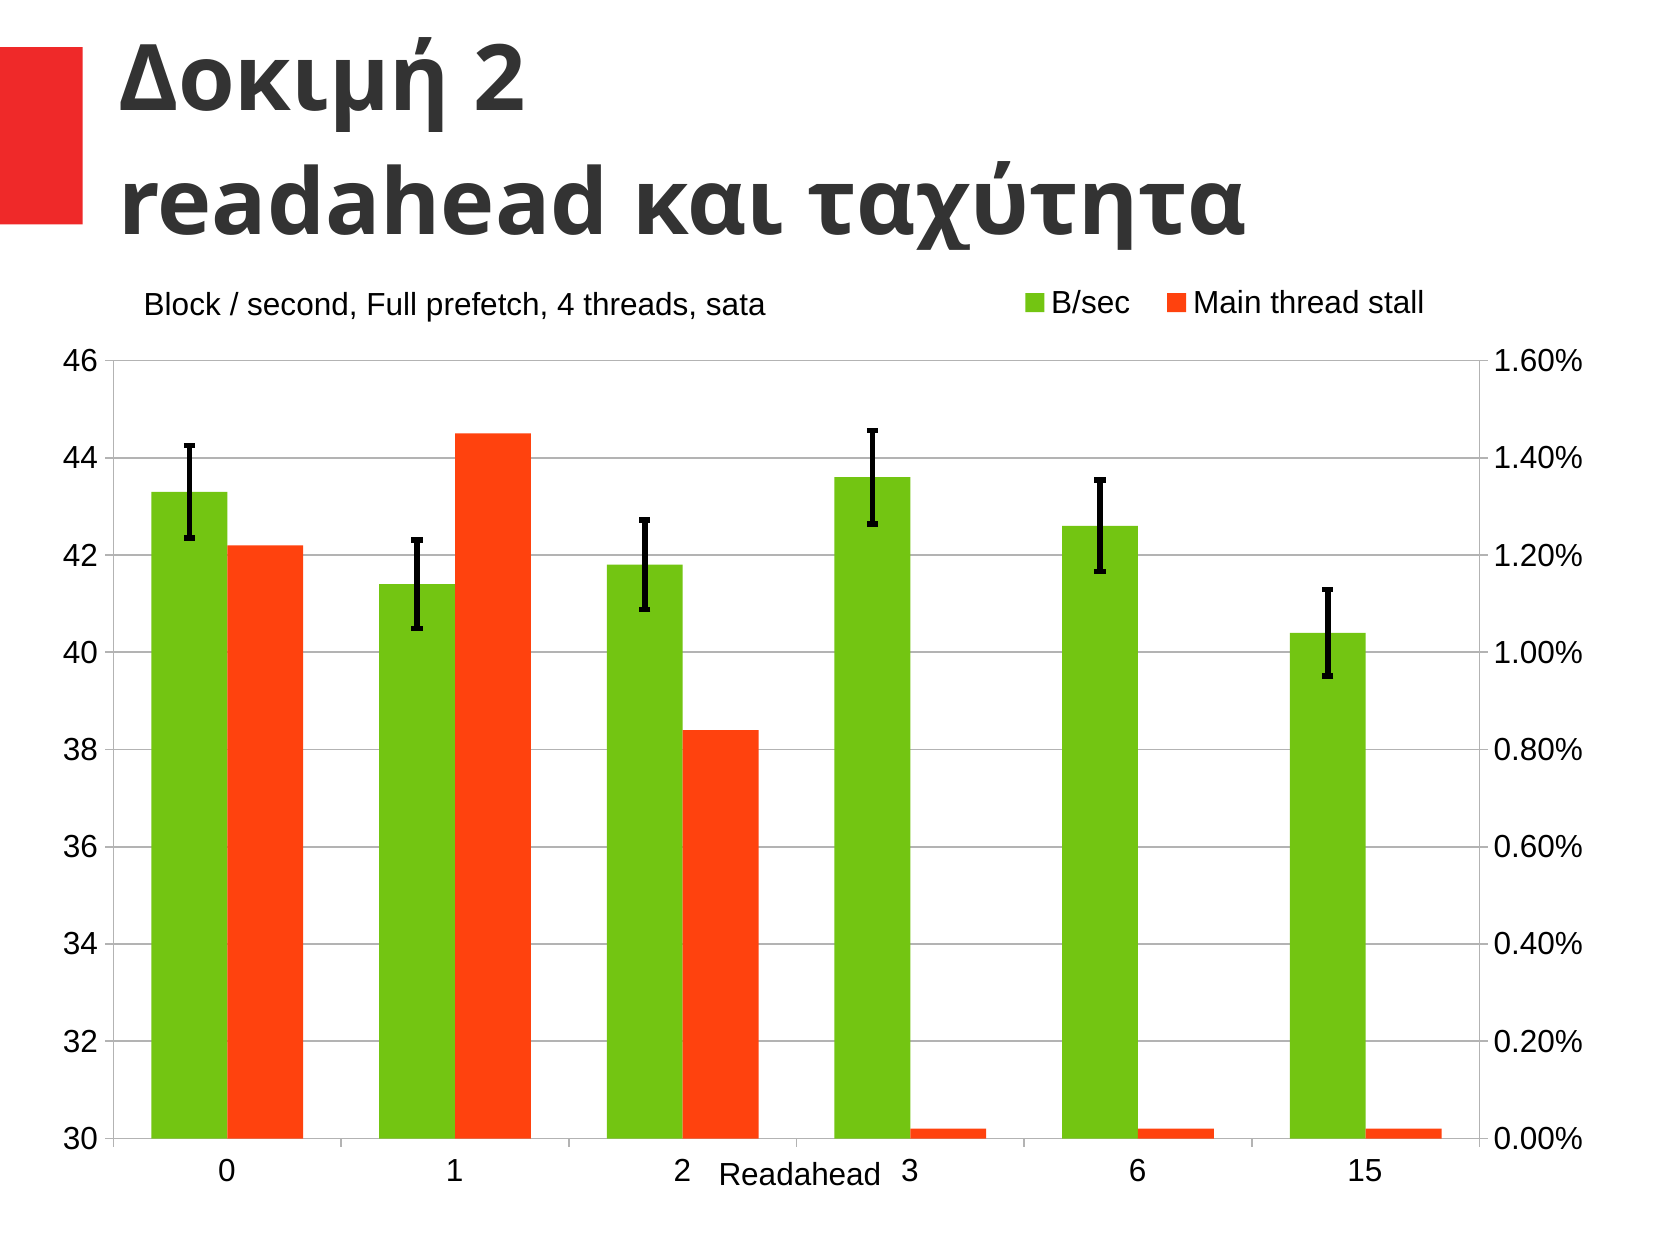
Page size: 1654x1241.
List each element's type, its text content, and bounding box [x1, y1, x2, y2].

title Δοκιμή 2 readahead και ταχύτητα [118, 30, 1606, 245]
picture [40, 249, 1608, 1220]
